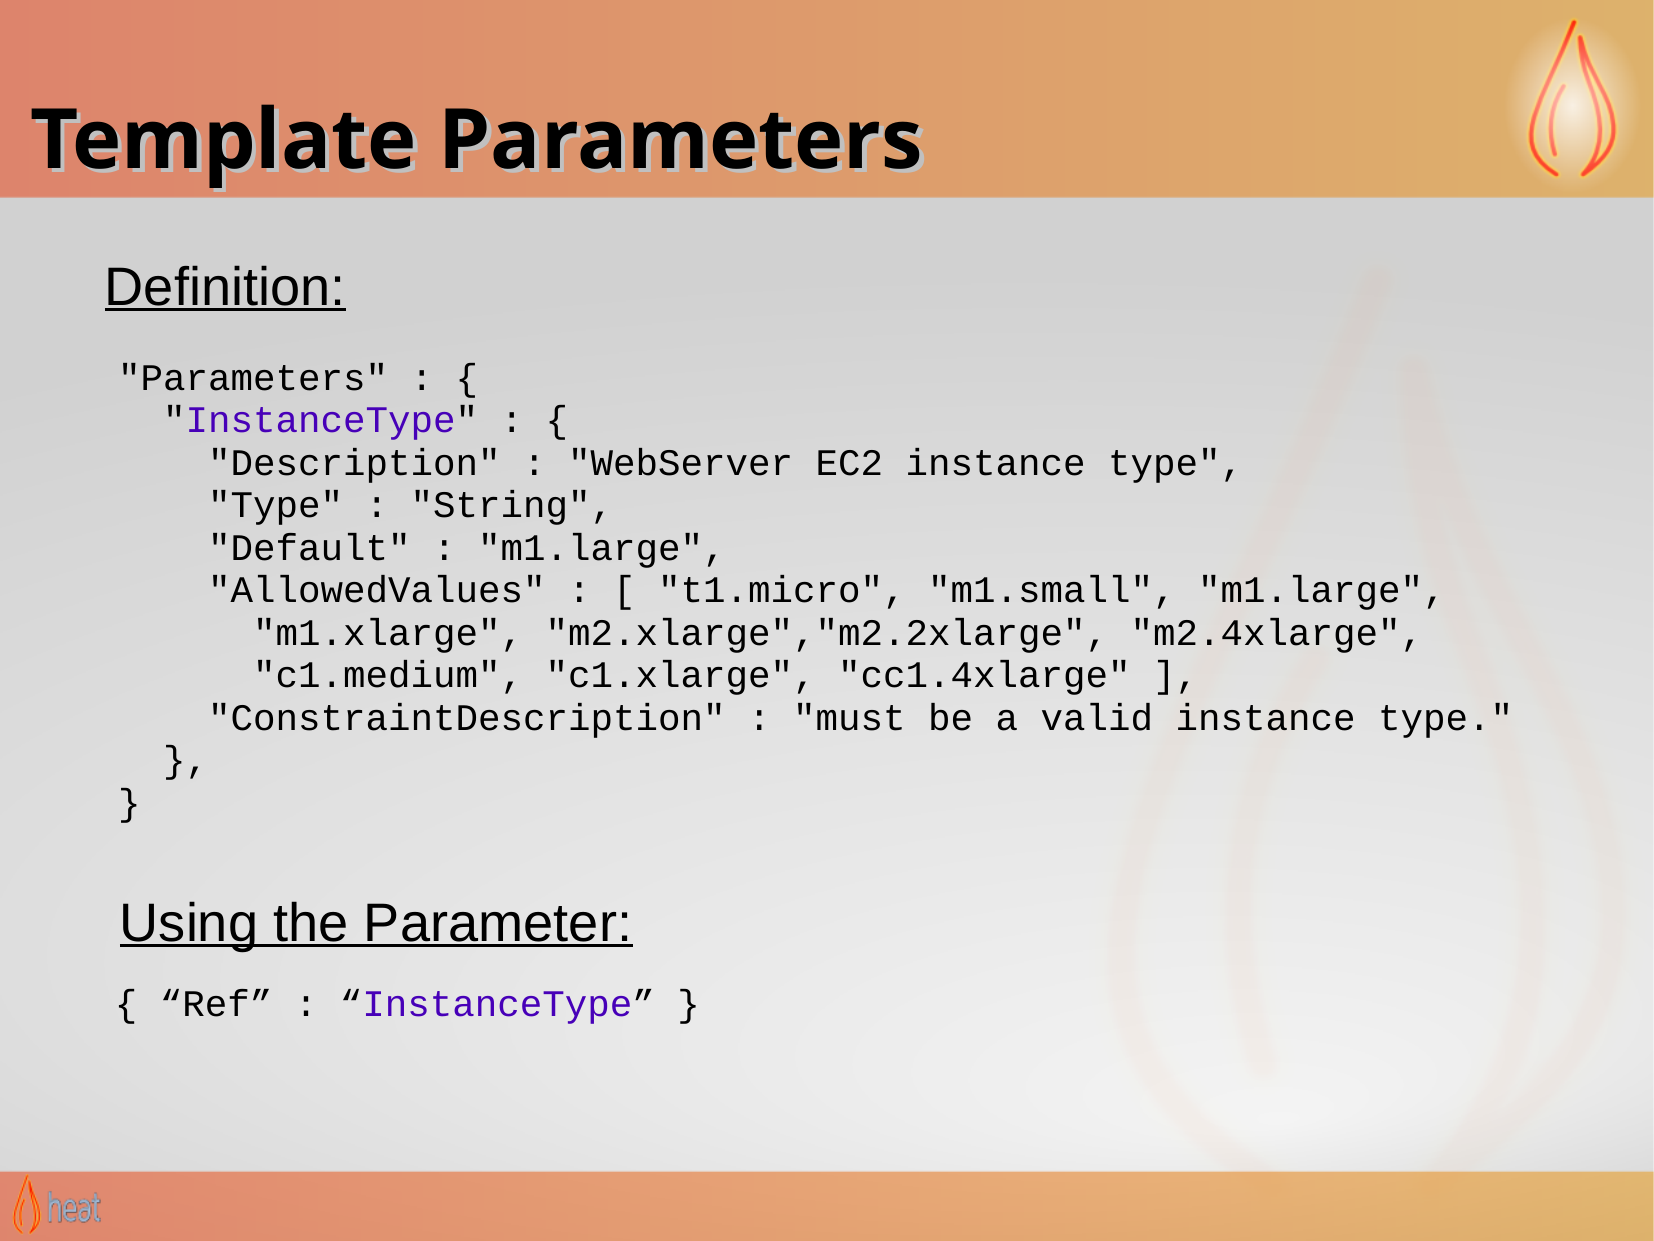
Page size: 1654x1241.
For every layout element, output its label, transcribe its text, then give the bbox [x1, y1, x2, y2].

text_box { “Ref” : “InstanceType” } [100, 978, 715, 1036]
text_box "Parameters" : { "InstanceType" : { "Description" : "WebServer EC2 instance type", "Type" : "String", "Default" : "m1.large", "AllowedValues" : [ "t1.micro", "m1.small", "m1.large", "m1.xlarge", "m2.xlarge","m2.2xlarge", "m2.4xlarge", "c1.medium", "c1.xlarge", "cc1.4xlarge" ], "ConstraintDescription" : "must be a valid instance type." }, } [103, 351, 1544, 835]
picture [0, 0, 1654, 1241]
title Template Parameters [30, 23, 1606, 249]
text_box Using the Parameter: [105, 884, 648, 961]
text_box Definition: [90, 248, 541, 324]
